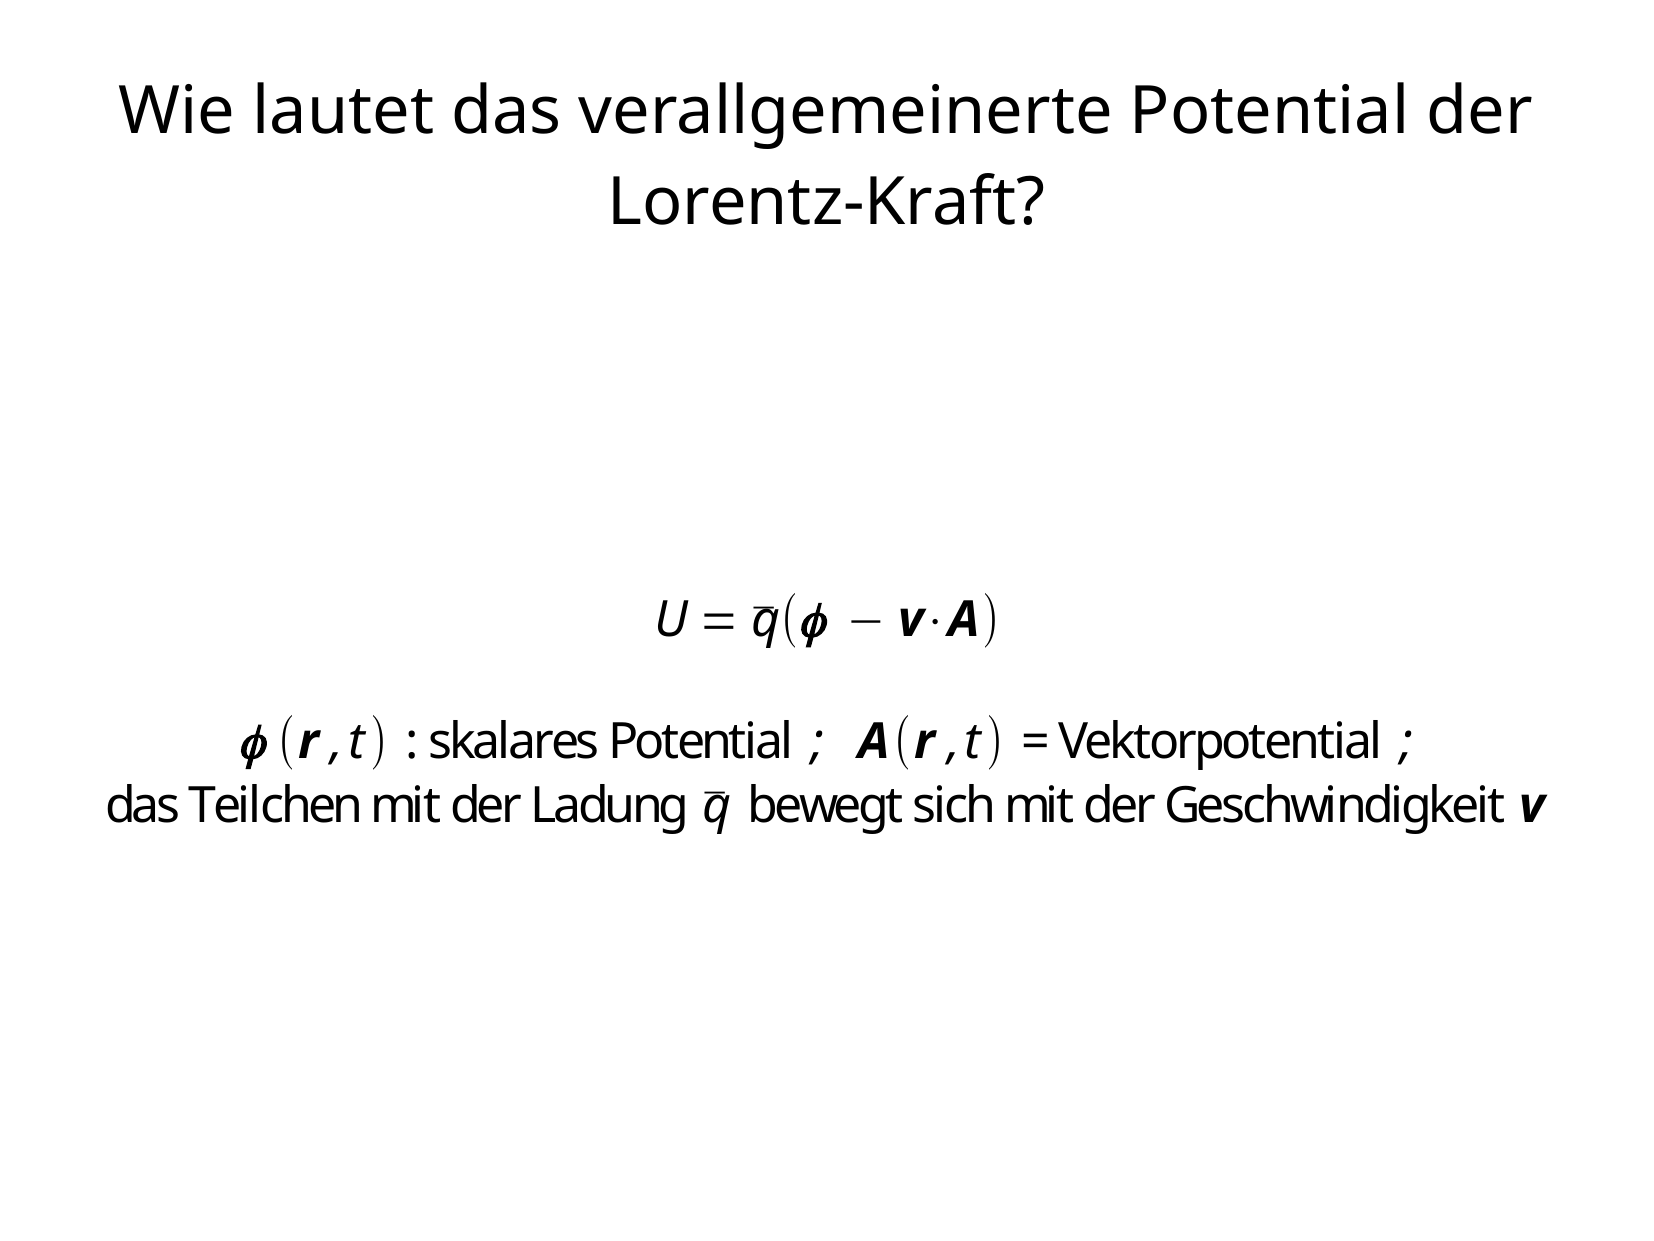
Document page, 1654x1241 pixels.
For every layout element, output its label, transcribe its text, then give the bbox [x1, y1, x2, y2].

chart [648, 589, 1006, 651]
title Wie lautet das verallgemeinerte Potential der Lorentz-Kraft? [82, 49, 1571, 257]
chart [98, 711, 1555, 836]
